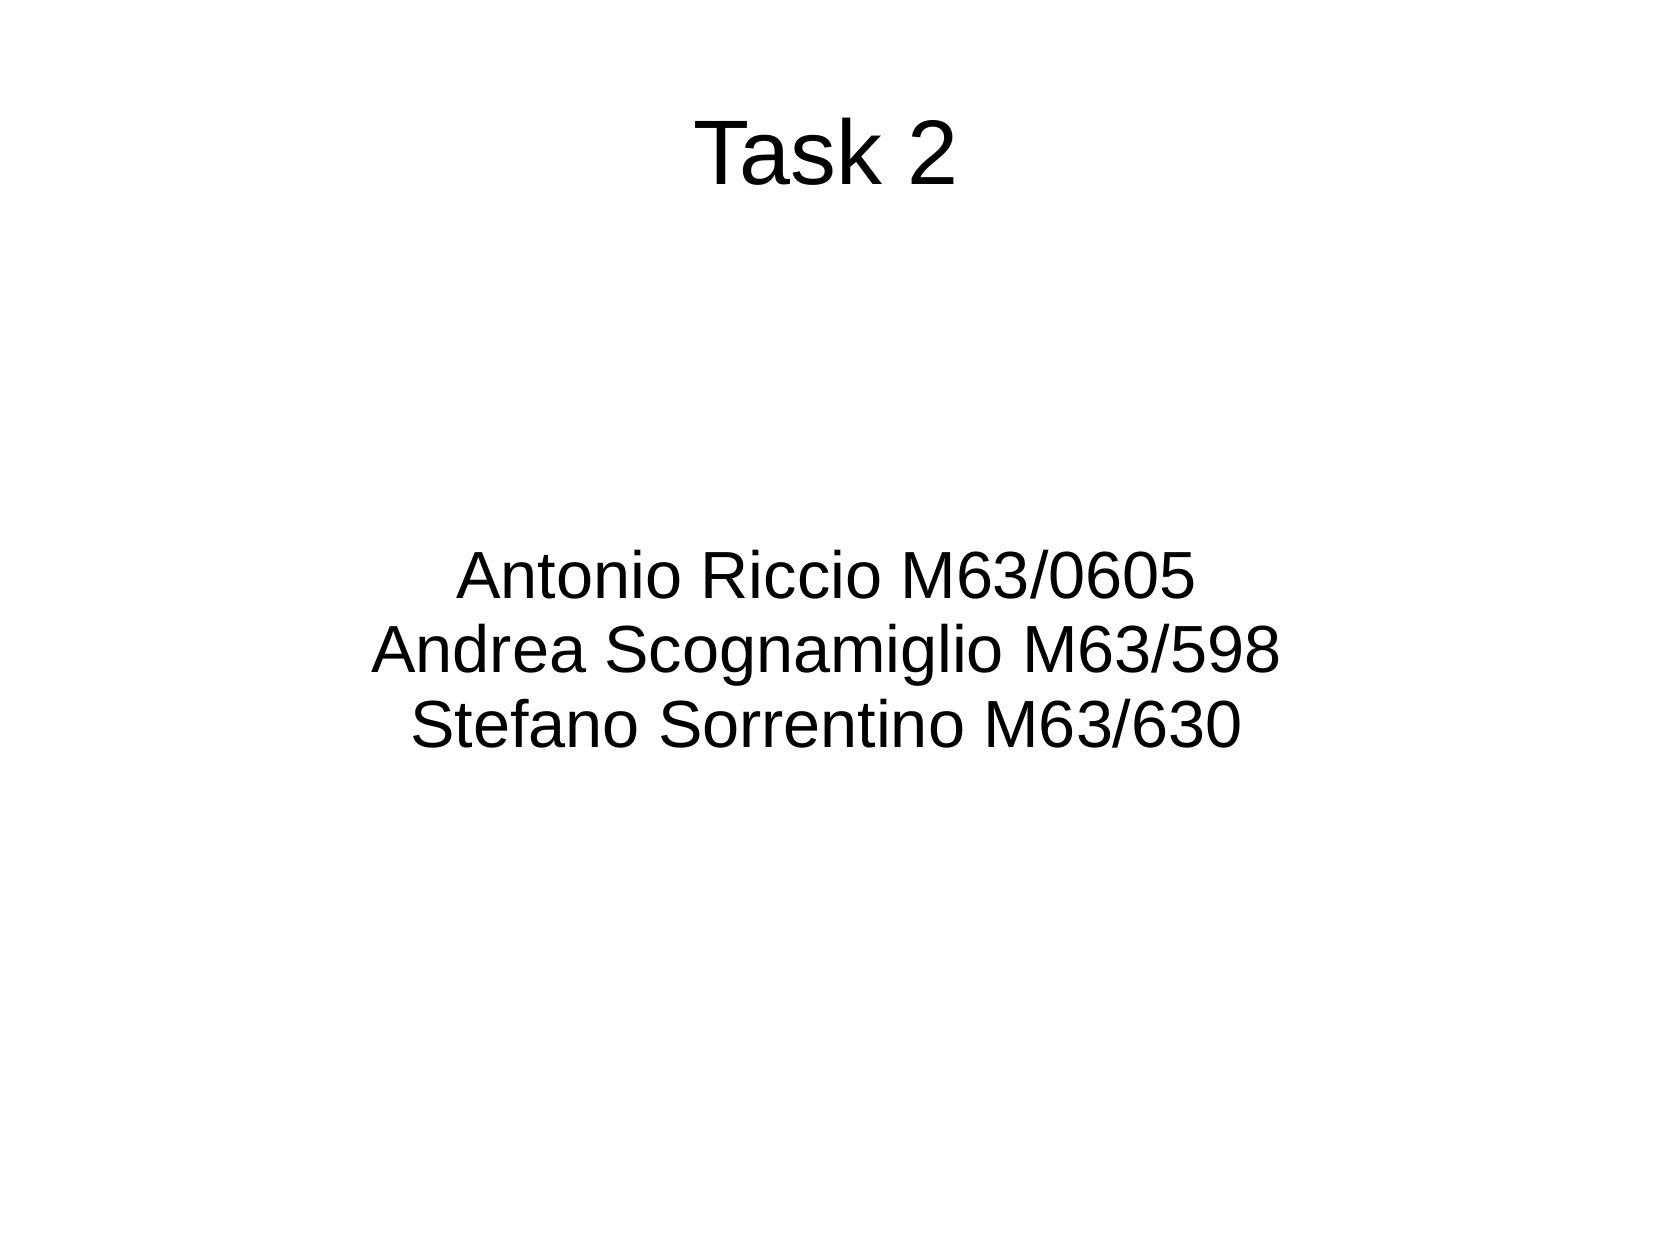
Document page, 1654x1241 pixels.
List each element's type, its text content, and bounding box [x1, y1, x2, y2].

subtitle Antonio Riccio M63/0605 Andrea Scognamiglio M63/598 Stefano Sorrentino M63/630 [82, 290, 1571, 1010]
title Task 2 [82, 49, 1571, 257]
